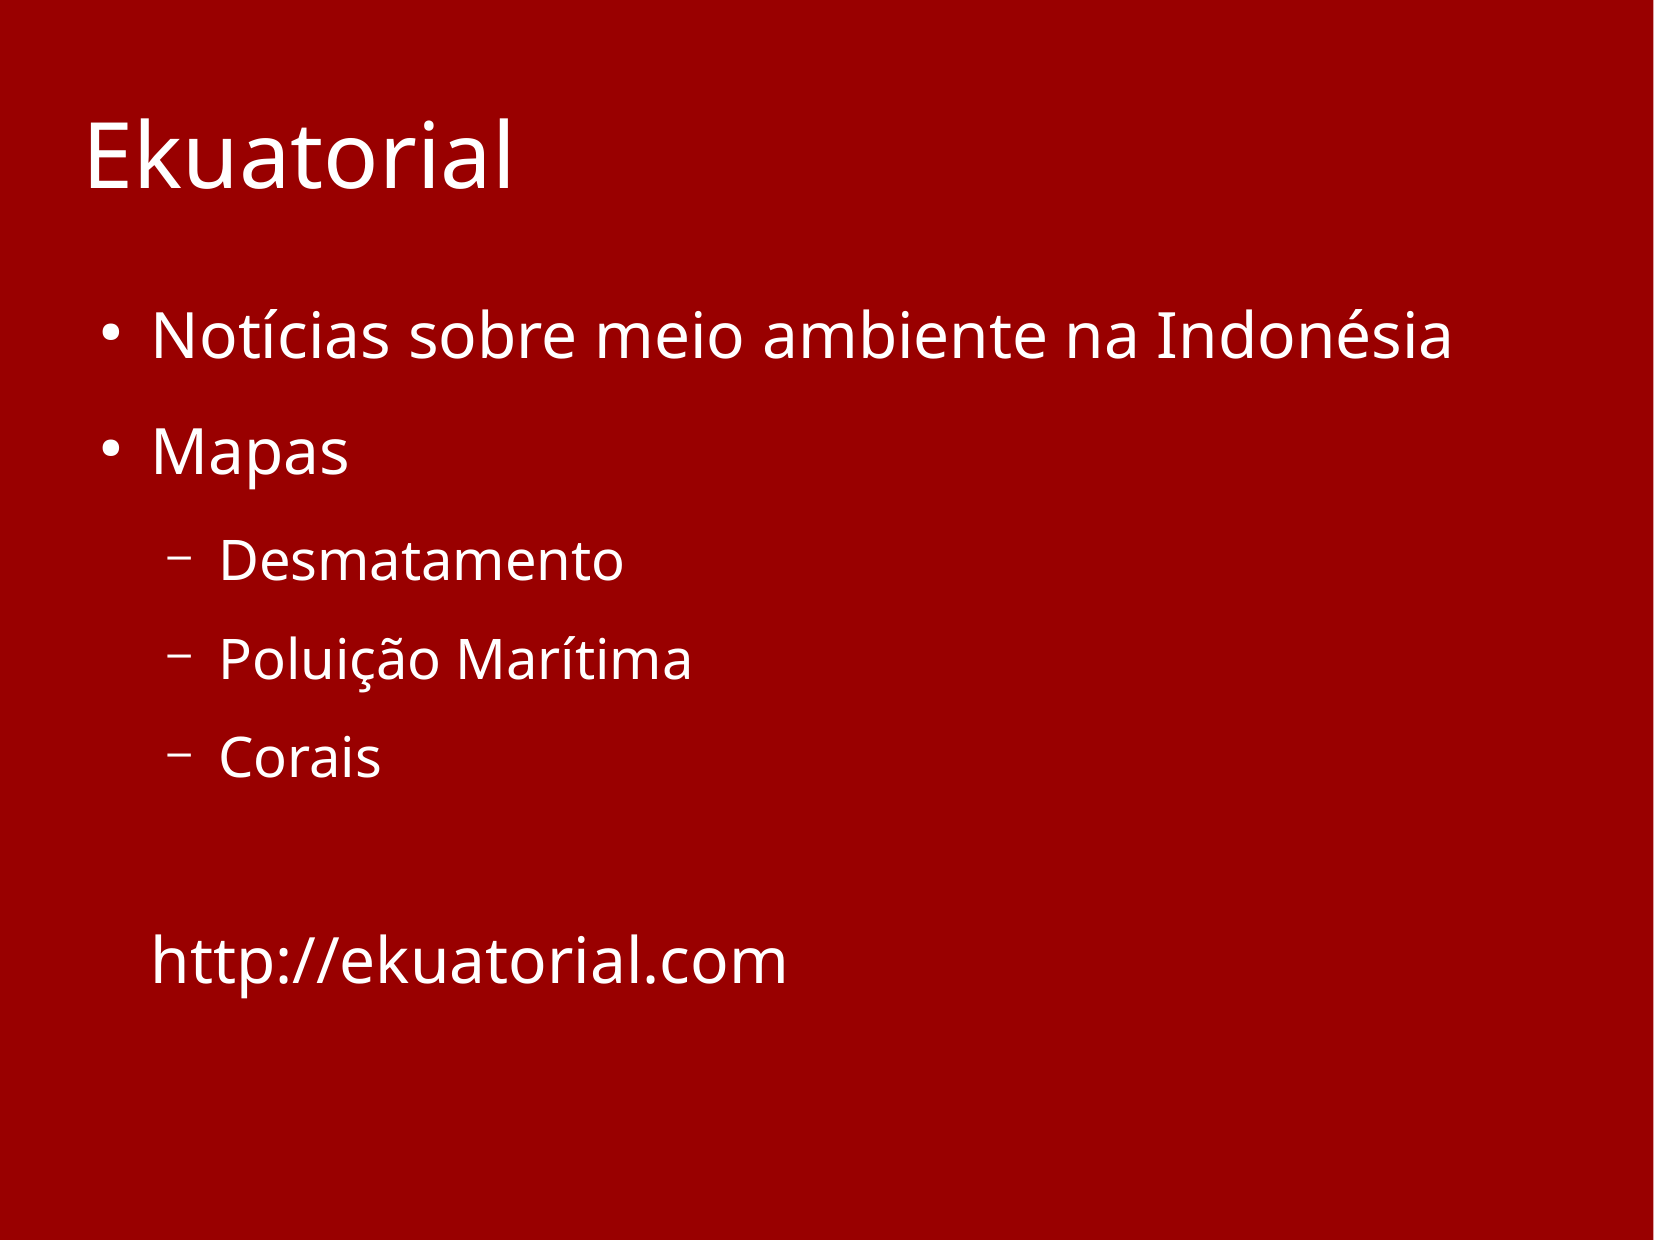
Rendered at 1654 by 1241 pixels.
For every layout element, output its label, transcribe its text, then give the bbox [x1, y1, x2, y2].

title Ekuatorial [82, 49, 1571, 257]
list Notícias sobre meio ambiente na Indonésia Mapas Desmatamento Poluição Marítima Corais http://ekuatorial.com [82, 290, 1571, 1010]
